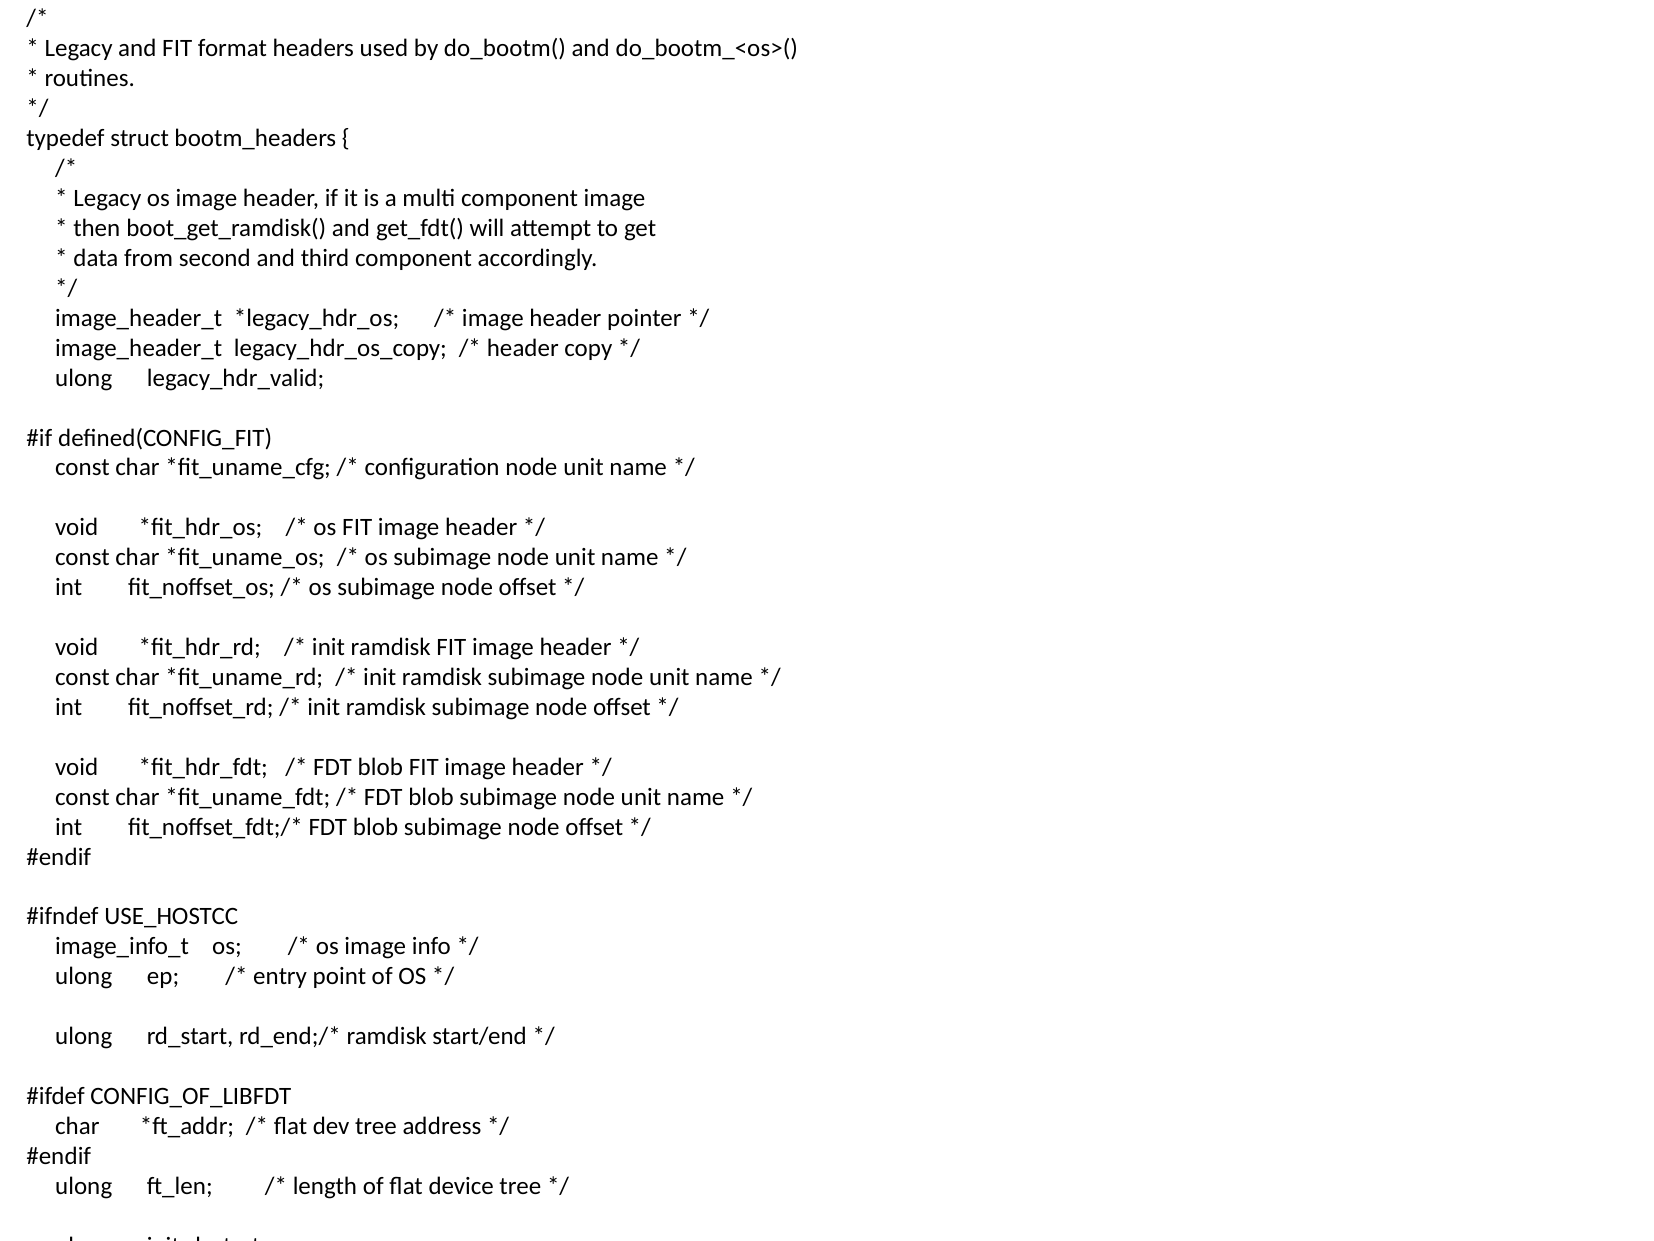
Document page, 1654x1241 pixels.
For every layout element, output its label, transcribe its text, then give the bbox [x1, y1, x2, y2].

text_box /* * Legacy and FIT format headers used by do_bootm() and do_bootm_<os>() * routines. */ typedef struct bootm_headers { /* * Legacy os image header, if it is a multi component image * then boot_get_ramdisk() and get_fdt() will attempt to get * data from second and third component accordingly. */ image_header_t *legacy_hdr_os; /* image header pointer */ image_header_t legacy_hdr_os_copy; /* header copy */ ulong legacy_hdr_valid; #if defined(CONFIG_FIT) const char *fit_uname_cfg; /* configuration node unit name */ void *fit_hdr_os; /* os FIT image header */ const char *fit_uname_os; /* os subimage node unit name */ int fit_noffset_os; /* os subimage node offset */ void *fit_hdr_rd; /* init ramdisk FIT image header */ const char *fit_uname_rd; /* init ramdisk subimage node unit name */ int fit_noffset_rd; /* init ramdisk subimage node offset */ void *fit_hdr_fdt; /* FDT blob FIT image header */ const char *fit_uname_fdt; /* FDT blob subimage node unit name */ int fit_noffset_fdt;/* FDT blob subimage node offset */ #endif #ifndef USE_HOSTCC image_info_t os; /* os image info */ ulong ep; /* entry point of OS */ ulong rd_start, rd_end;/* ramdisk start/end */ #ifdef CONFIG_OF_LIBFDT char *ft_addr; /* flat dev tree address */ #endif ulong ft_len; /* length of flat device tree */ ulong initrd_start; ulong initrd_end; ulong cmdline_start; ulong cmdline_end; bd_t *kbd; #endif } bootm_headers_t; [11, 0, 1597, 1241]
